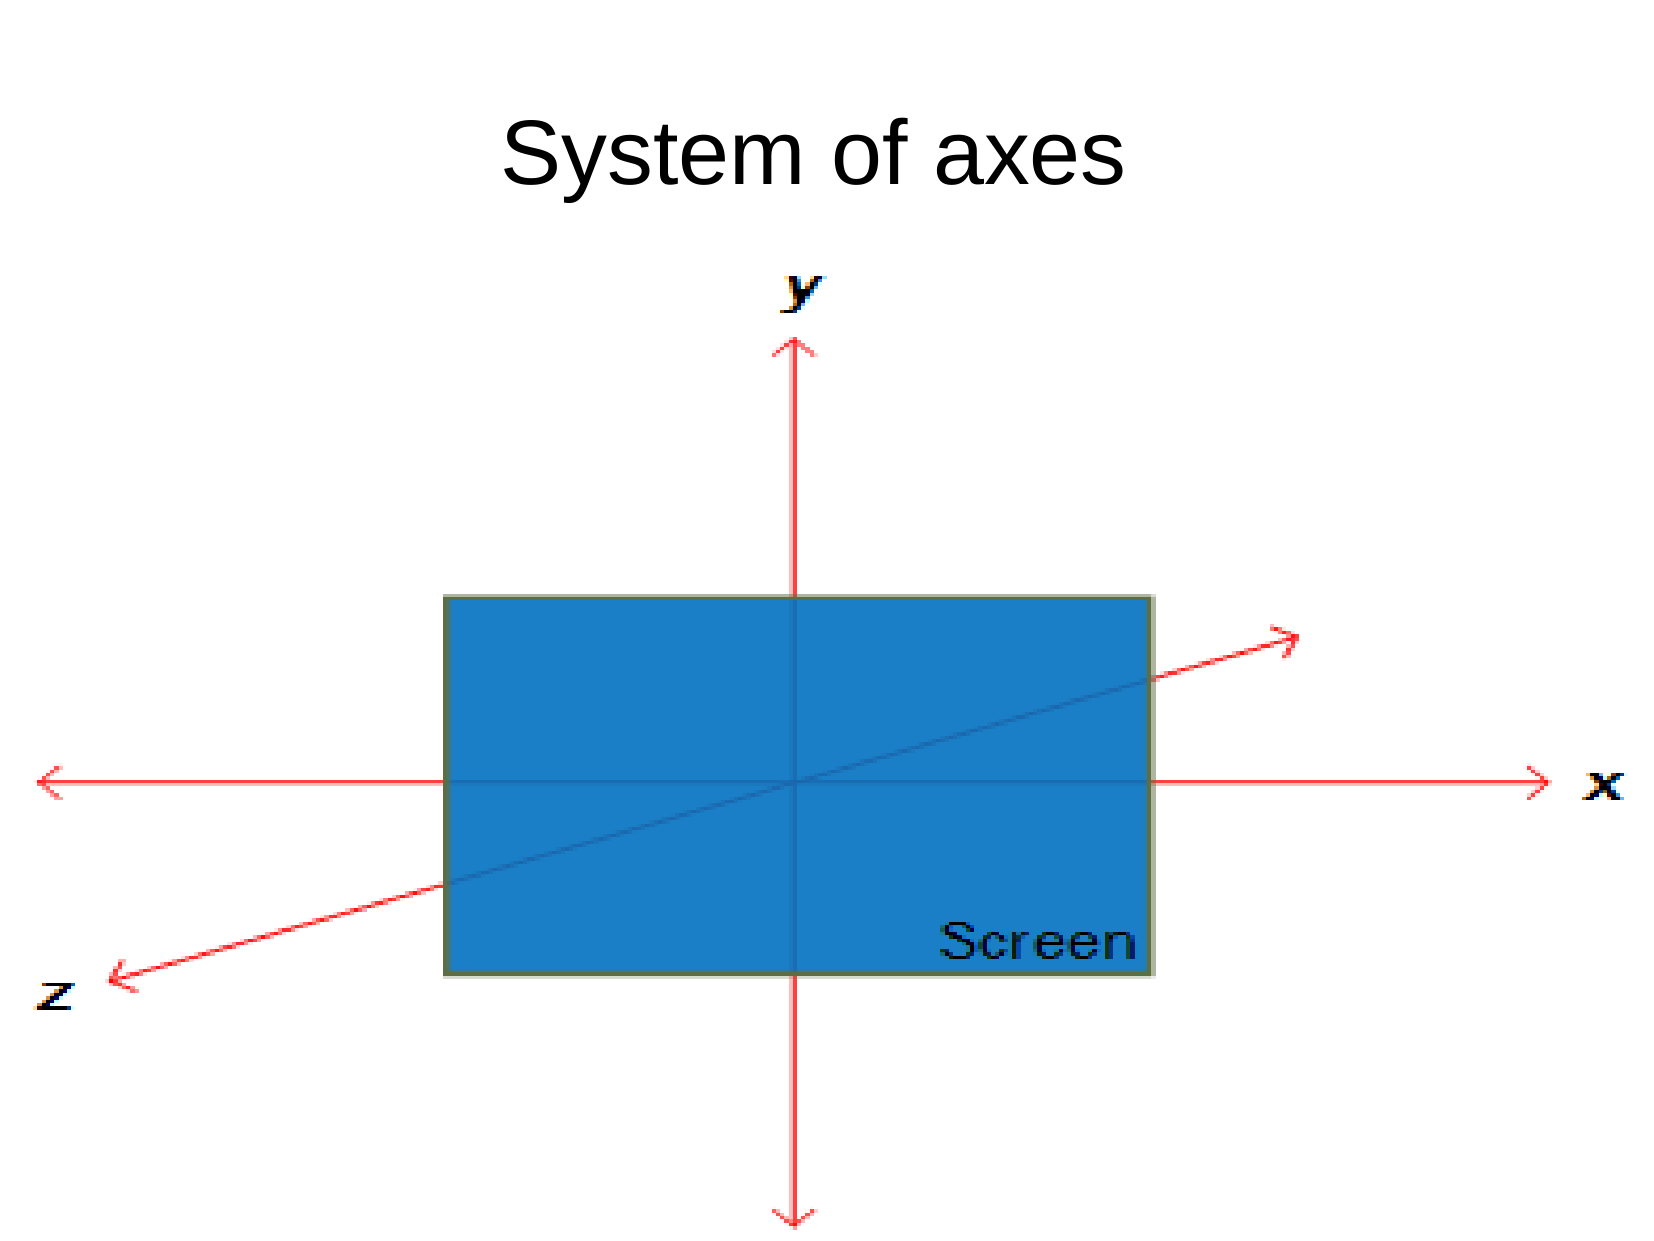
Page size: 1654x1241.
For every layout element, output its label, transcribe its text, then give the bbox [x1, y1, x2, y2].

title System of axes [82, 49, 1571, 239]
picture [0, 239, 1654, 1231]
